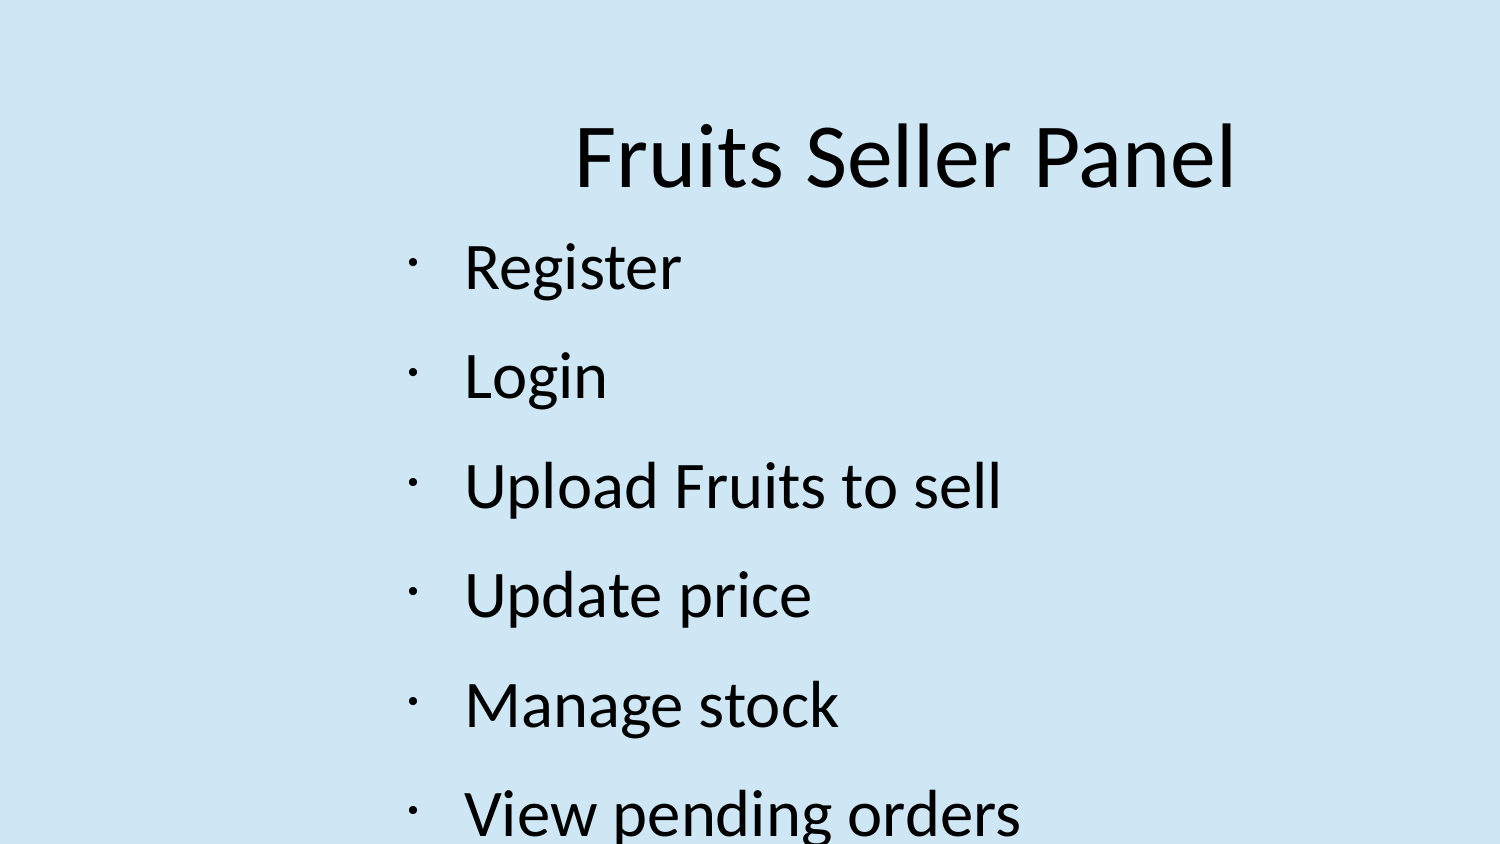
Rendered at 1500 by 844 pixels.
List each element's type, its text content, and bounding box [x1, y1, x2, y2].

title Fruits Seller Panel [391, 88, 1422, 208]
list Register Login Upload Fruits to sell Update price Manage stock View pending orders Process orders View Fruit quality wise detected order price View ratings [393, 215, 1428, 791]
